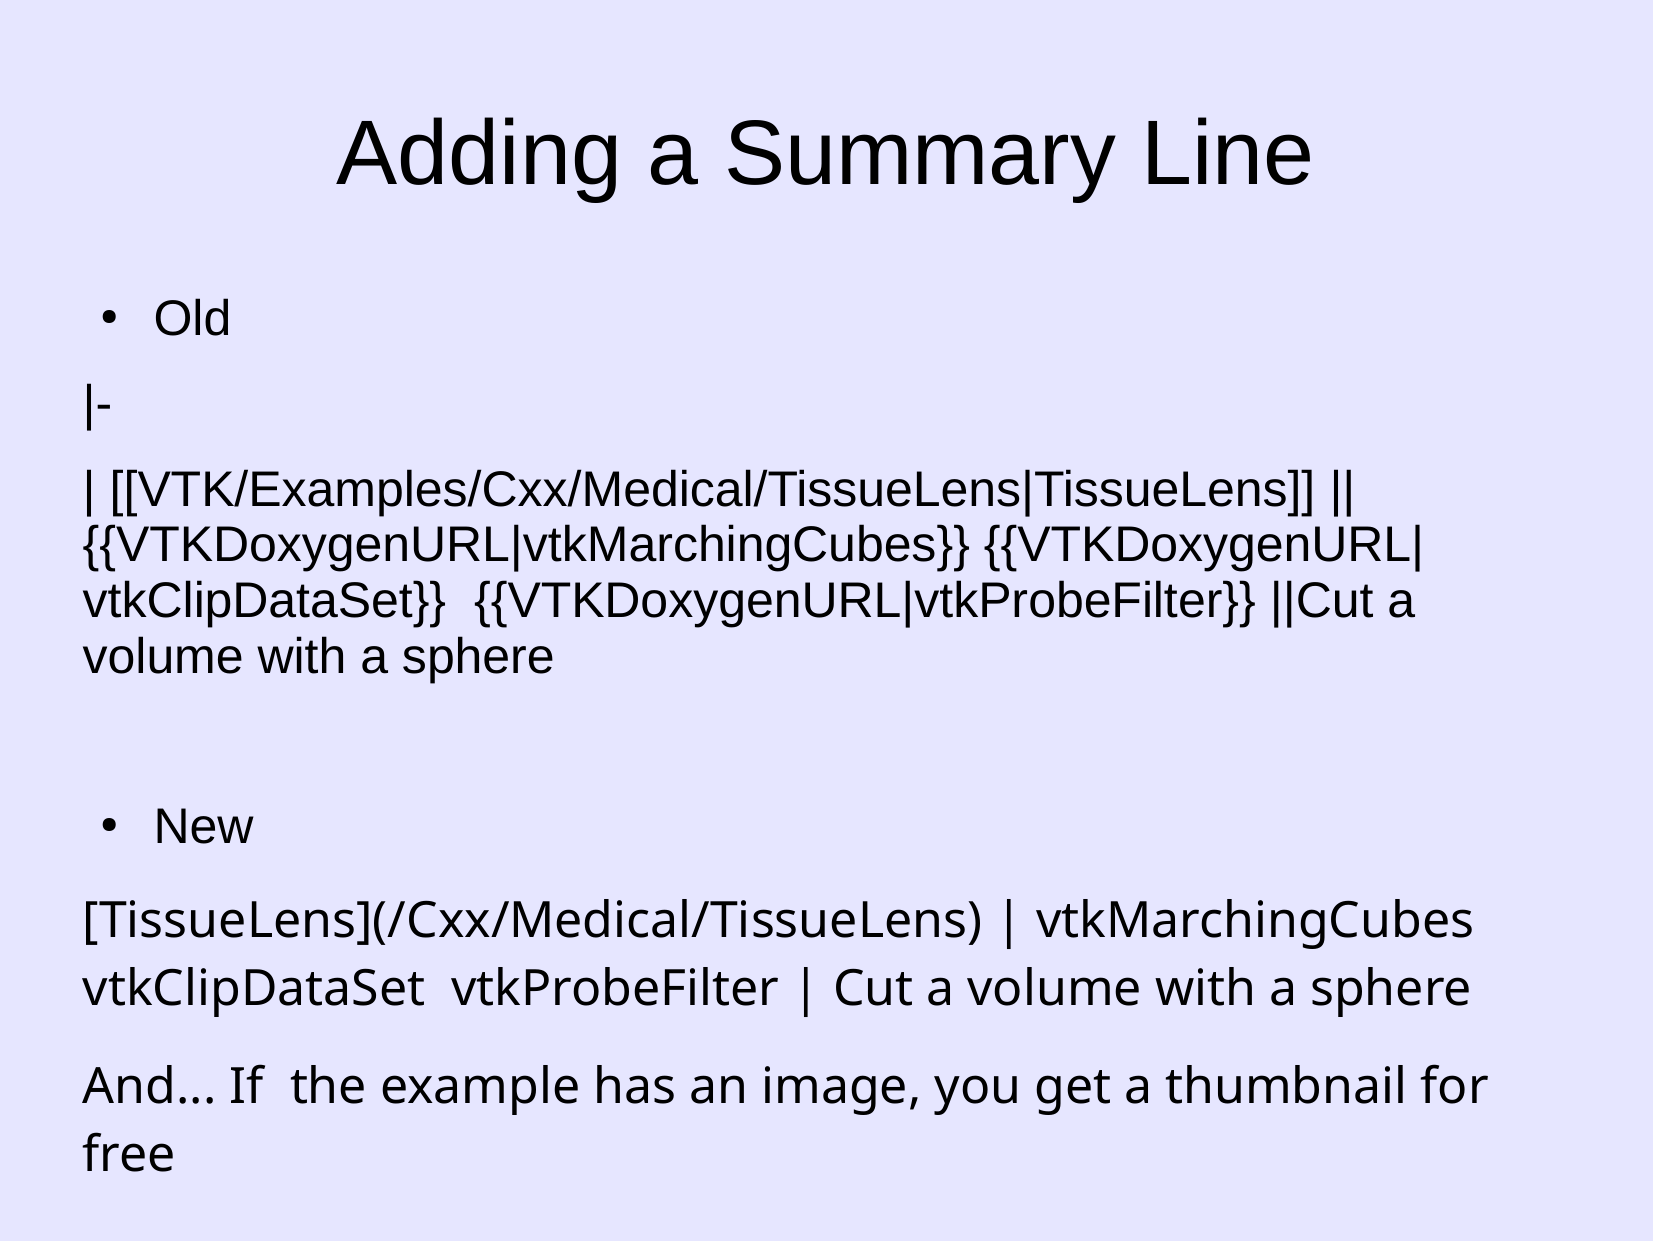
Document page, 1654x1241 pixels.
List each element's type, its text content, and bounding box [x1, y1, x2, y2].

list Old |- | [[VTK/Examples/Cxx/Medical/TissueLens|TissueLens]] || {{VTKDoxygenURL|vtkMarchingCubes}} {{VTKDoxygenURL|vtkClipDataSet}} {{VTKDoxygenURL|vtkProbeFilter}} ||Cut a volume with a sphere New [TissueLens](/Cxx/Medical/TissueLens) | vtkMarchingCubes vtkClipDataSet vtkProbeFilter | Cut a volume with a sphere And... If the example has an image, you get a thumbnail for free [82, 290, 1571, 1241]
title Adding a Summary Line [82, 49, 1571, 257]
